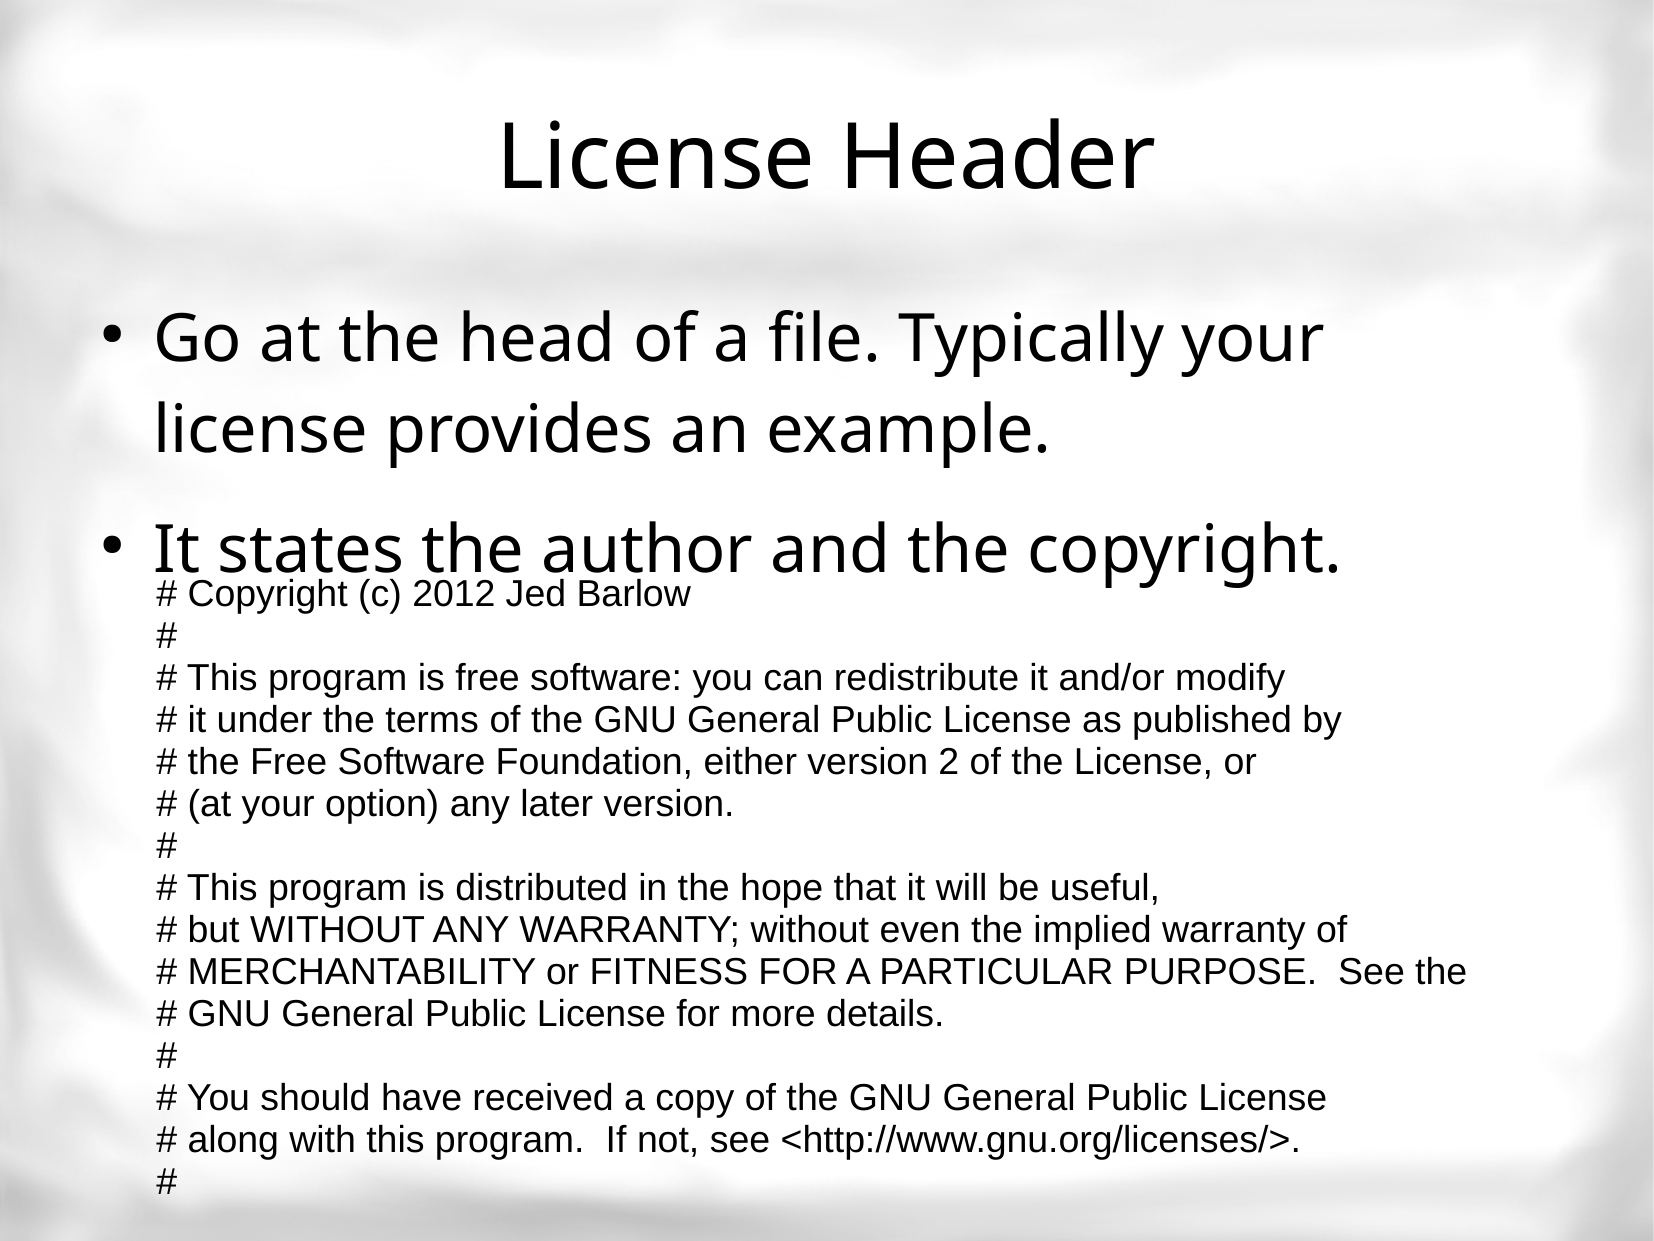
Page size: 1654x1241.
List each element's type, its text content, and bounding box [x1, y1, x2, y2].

list Go at the head of a file. Typically your license provides an example. It states the author and the copyright. [82, 290, 1538, 1010]
text_box # Copyright (c) 2012 Jed Barlow # # This program is free software: you can redistribute it and/or modify # it under the terms of the GNU General Public License as published by # the Free Software Foundation, either version 2 of the License, or # (at your option) any later version. # # This program is distributed in the hope that it will be useful, # but WITHOUT ANY WARRANTY; without even the implied warranty of # MERCHANTABILITY or FITNESS FOR A PARTICULAR PURPOSE. See the # GNU General Public License for more details. # # You should have received a copy of the GNU General Public License # along with this program. If not, see <http://www.gnu.org/licenses/>. # [141, 565, 1484, 1241]
title License Header [82, 49, 1571, 257]
picture [0, 0, 1654, 1241]
